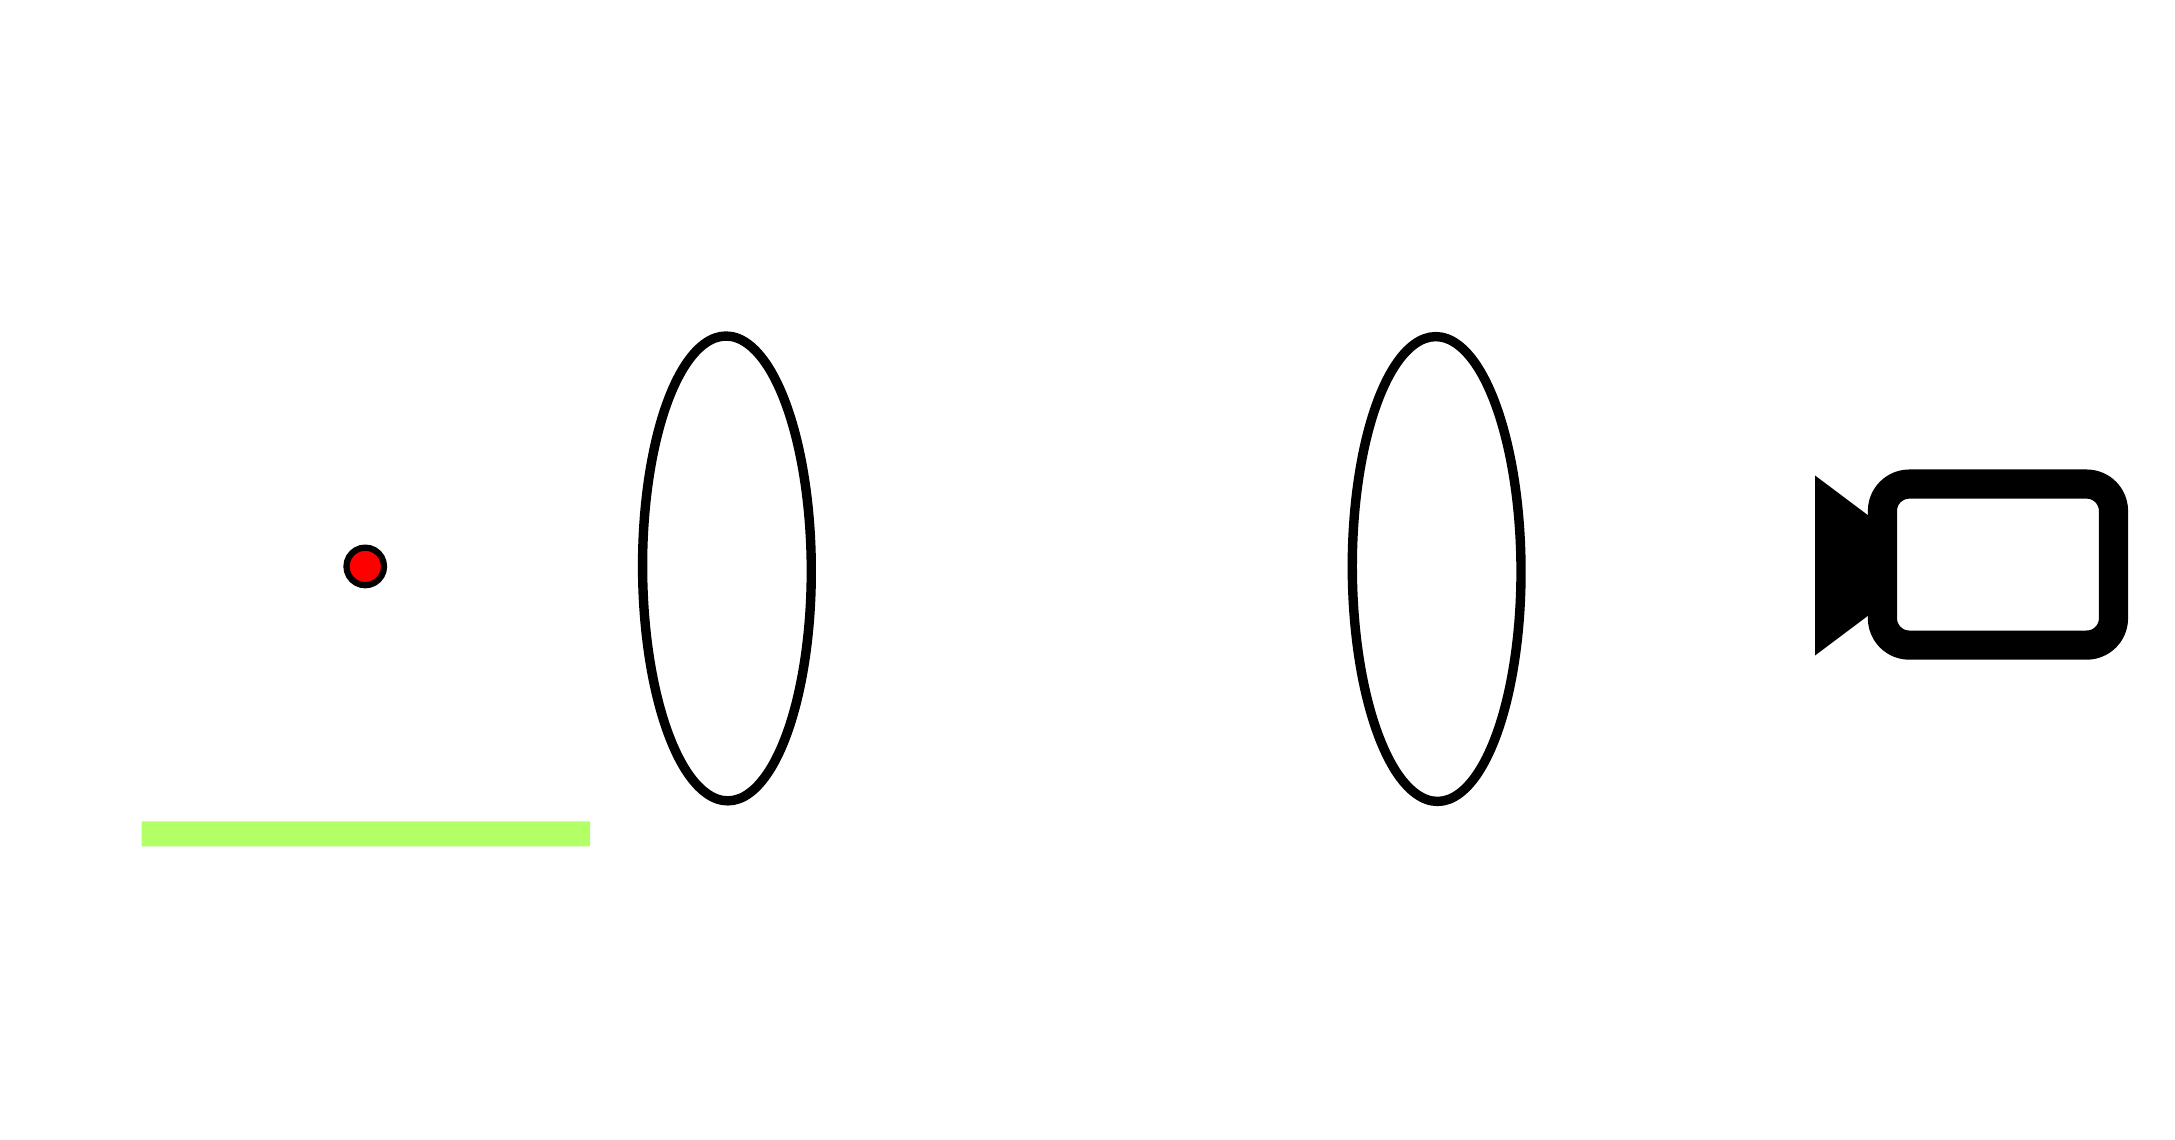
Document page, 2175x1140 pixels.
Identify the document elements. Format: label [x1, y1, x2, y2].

text_box [642, 336, 812, 801]
text_box [1882, 484, 2114, 646]
text_box [1815, 475, 1876, 656]
text_box [346, 547, 385, 586]
text_box [1352, 336, 1522, 802]
